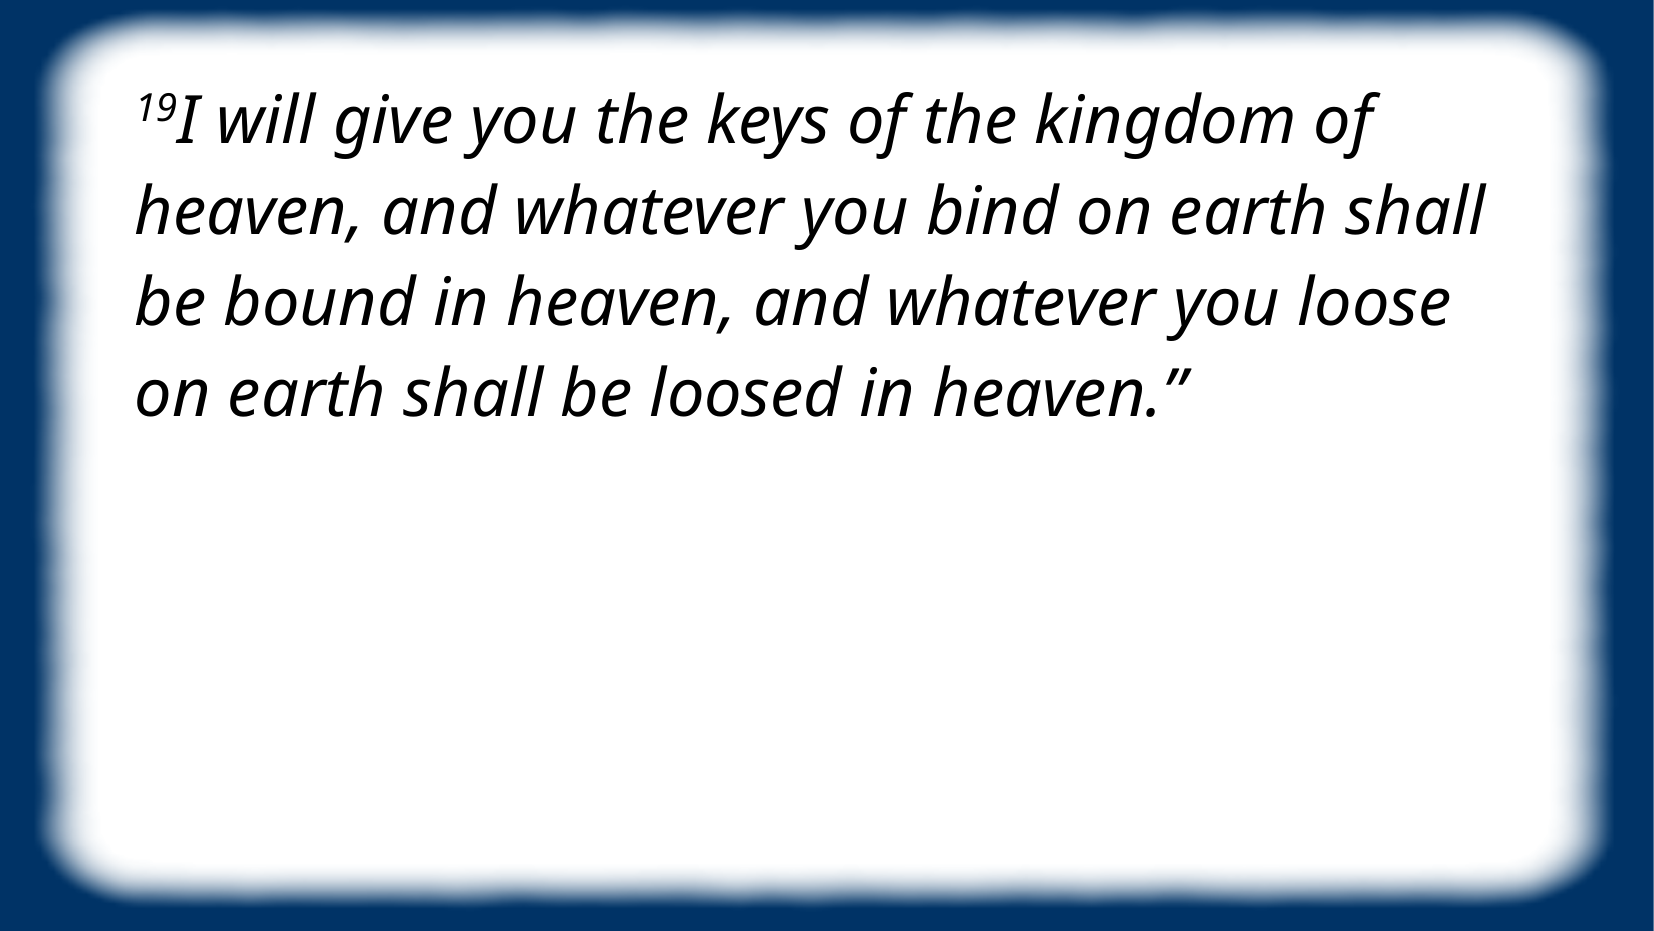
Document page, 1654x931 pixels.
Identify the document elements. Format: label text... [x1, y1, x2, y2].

picture [0, 0, 1654, 931]
text_box 19I will give you the keys of the kingdom of heaven, and whatever you bind on earth shall be bound in heaven, and whatever you loose on earth shall be loosed in heaven.” [120, 65, 1546, 436]
